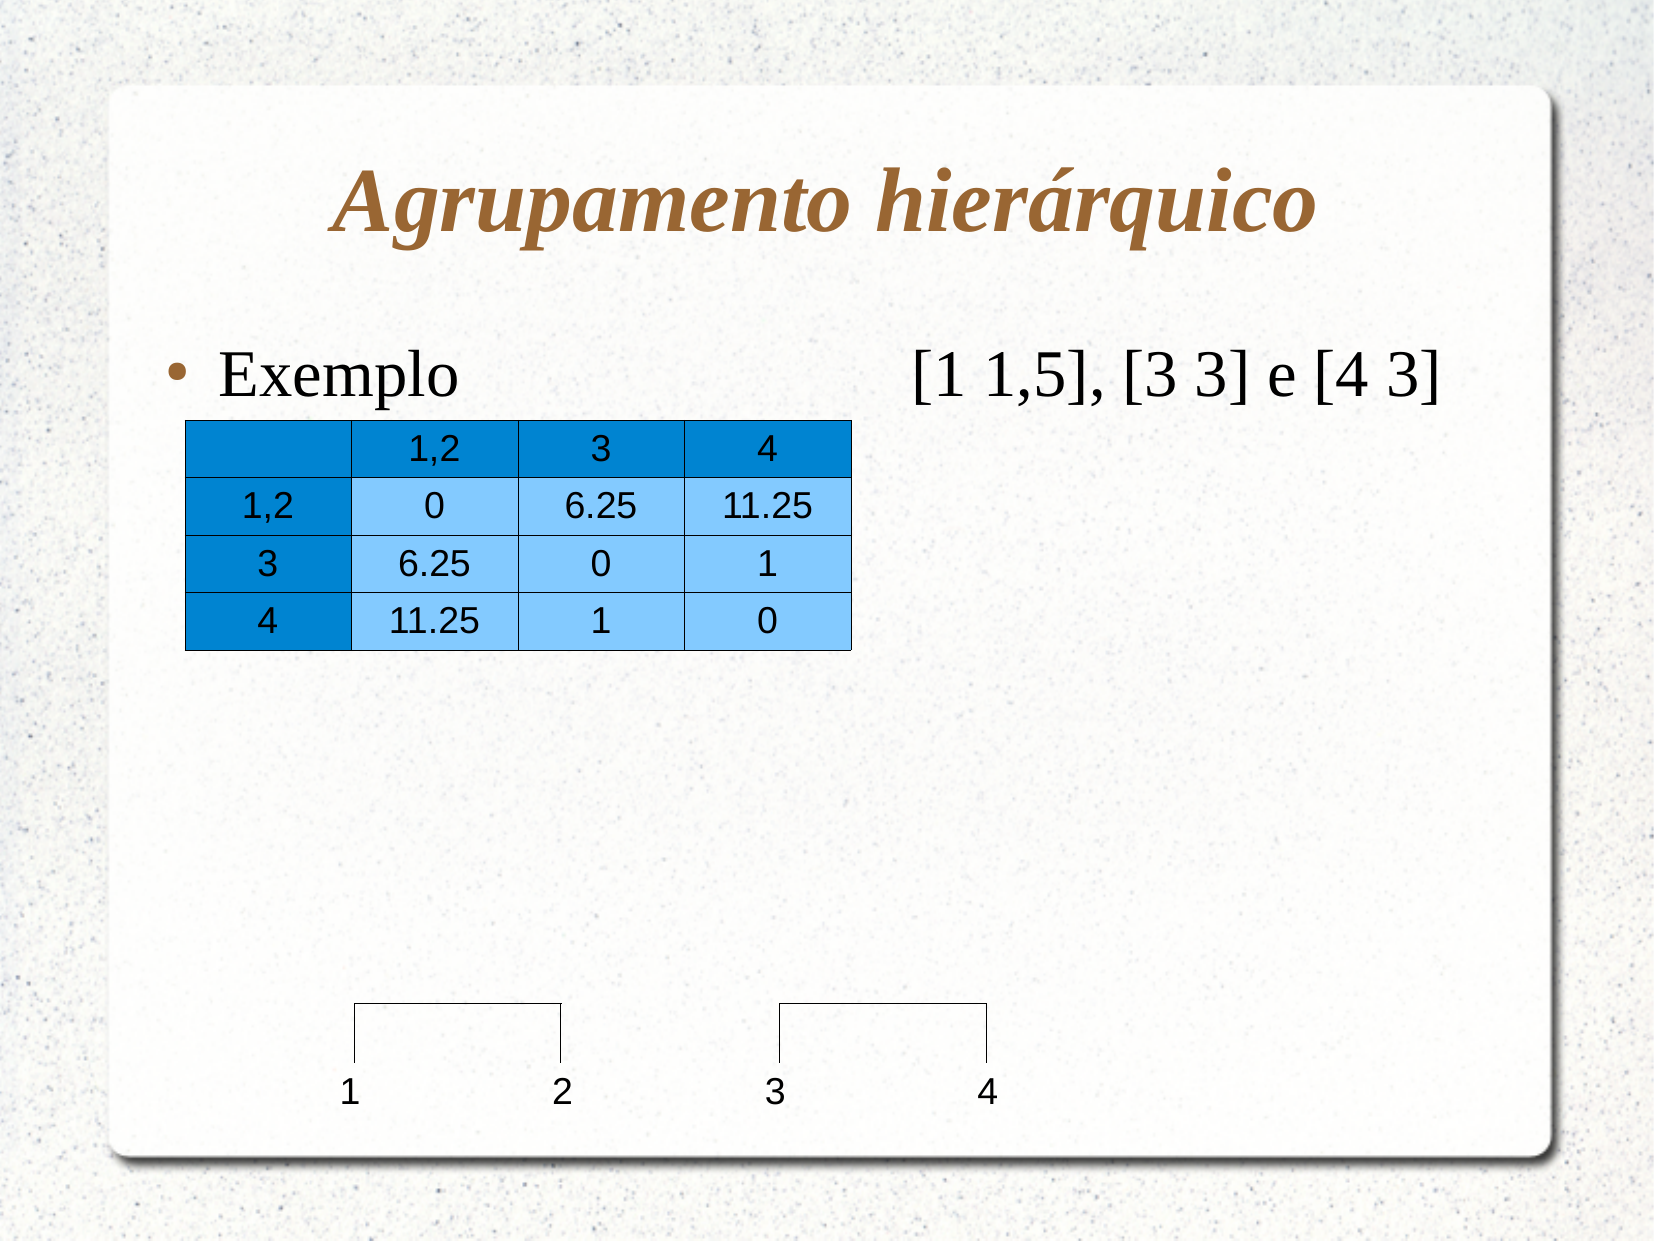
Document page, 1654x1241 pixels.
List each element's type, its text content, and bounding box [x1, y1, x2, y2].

text_box 3 [750, 1062, 957, 1120]
picture [0, 0, 1654, 1241]
table_cell 0 [519, 536, 684, 592]
table_cell 6.25 [519, 478, 684, 535]
list Exemplo [1 1,5], [3 3] e [4 3] [147, 336, 1506, 1241]
table_header 1,2 [352, 421, 518, 477]
table_header 3 [519, 421, 684, 477]
table_cell 1,2 [186, 478, 351, 535]
text_box 1 [324, 1062, 532, 1120]
table_cell 6.25 [352, 536, 518, 592]
table_cell 11.25 [685, 478, 851, 535]
table_header 4 [685, 421, 851, 477]
table_cell 1 [519, 593, 684, 650]
table_cell 3 [186, 536, 351, 592]
table_cell 0 [685, 593, 851, 650]
table_cell 1 [685, 536, 851, 592]
text_box 4 [962, 1062, 1016, 1120]
table_cell 11.25 [352, 593, 518, 650]
table_cell 4 [186, 593, 351, 650]
table_header [186, 421, 351, 477]
text_box 2 [537, 1062, 591, 1120]
table_cell 0 [352, 478, 518, 535]
title Agrupamento hierárquico [118, 96, 1536, 304]
